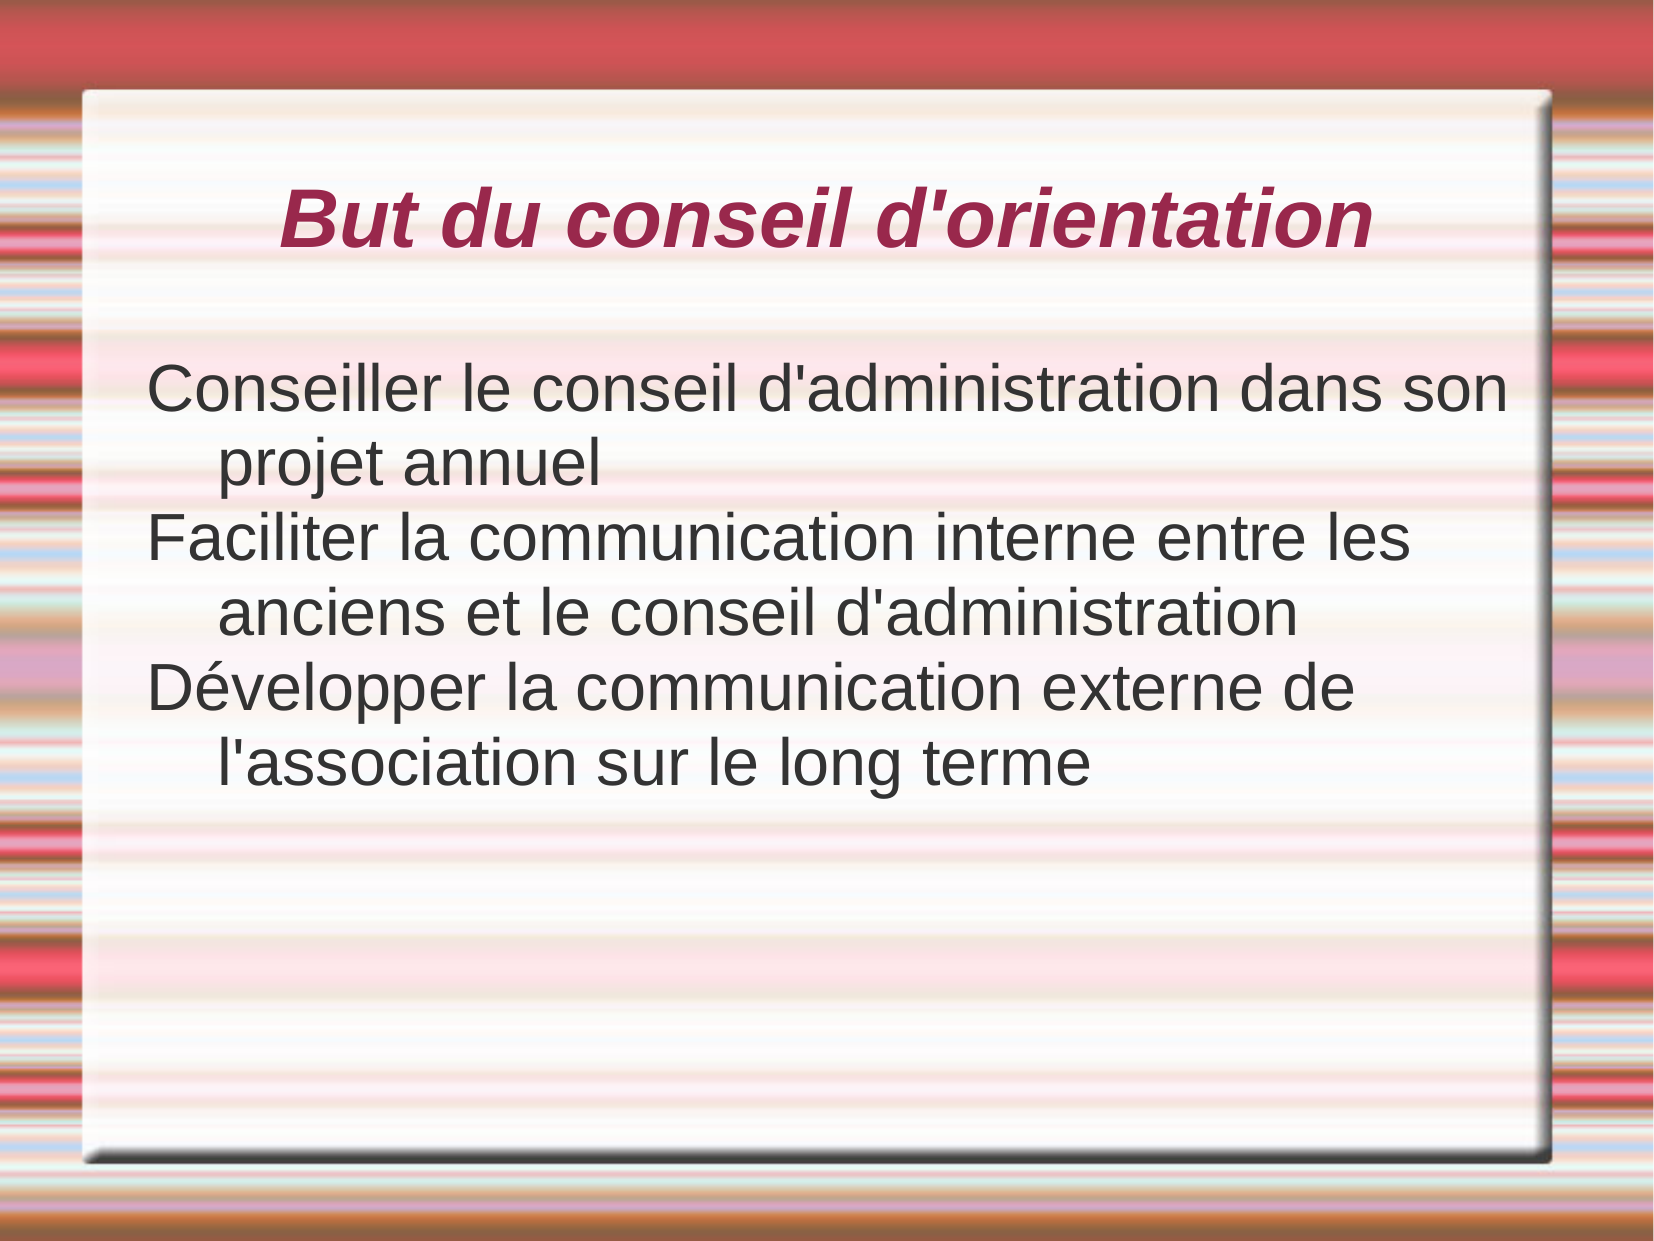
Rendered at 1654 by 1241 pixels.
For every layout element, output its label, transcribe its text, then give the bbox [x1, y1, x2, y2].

title But du conseil d'orientation [121, 114, 1534, 322]
picture [0, 0, 1654, 1241]
list Conseiller le conseil d'administration dans son projet annuel Faciliter la communication interne entre les anciens et le conseil d'administration Développer la communication externe de l'association sur le long terme [134, 350, 1516, 1133]
